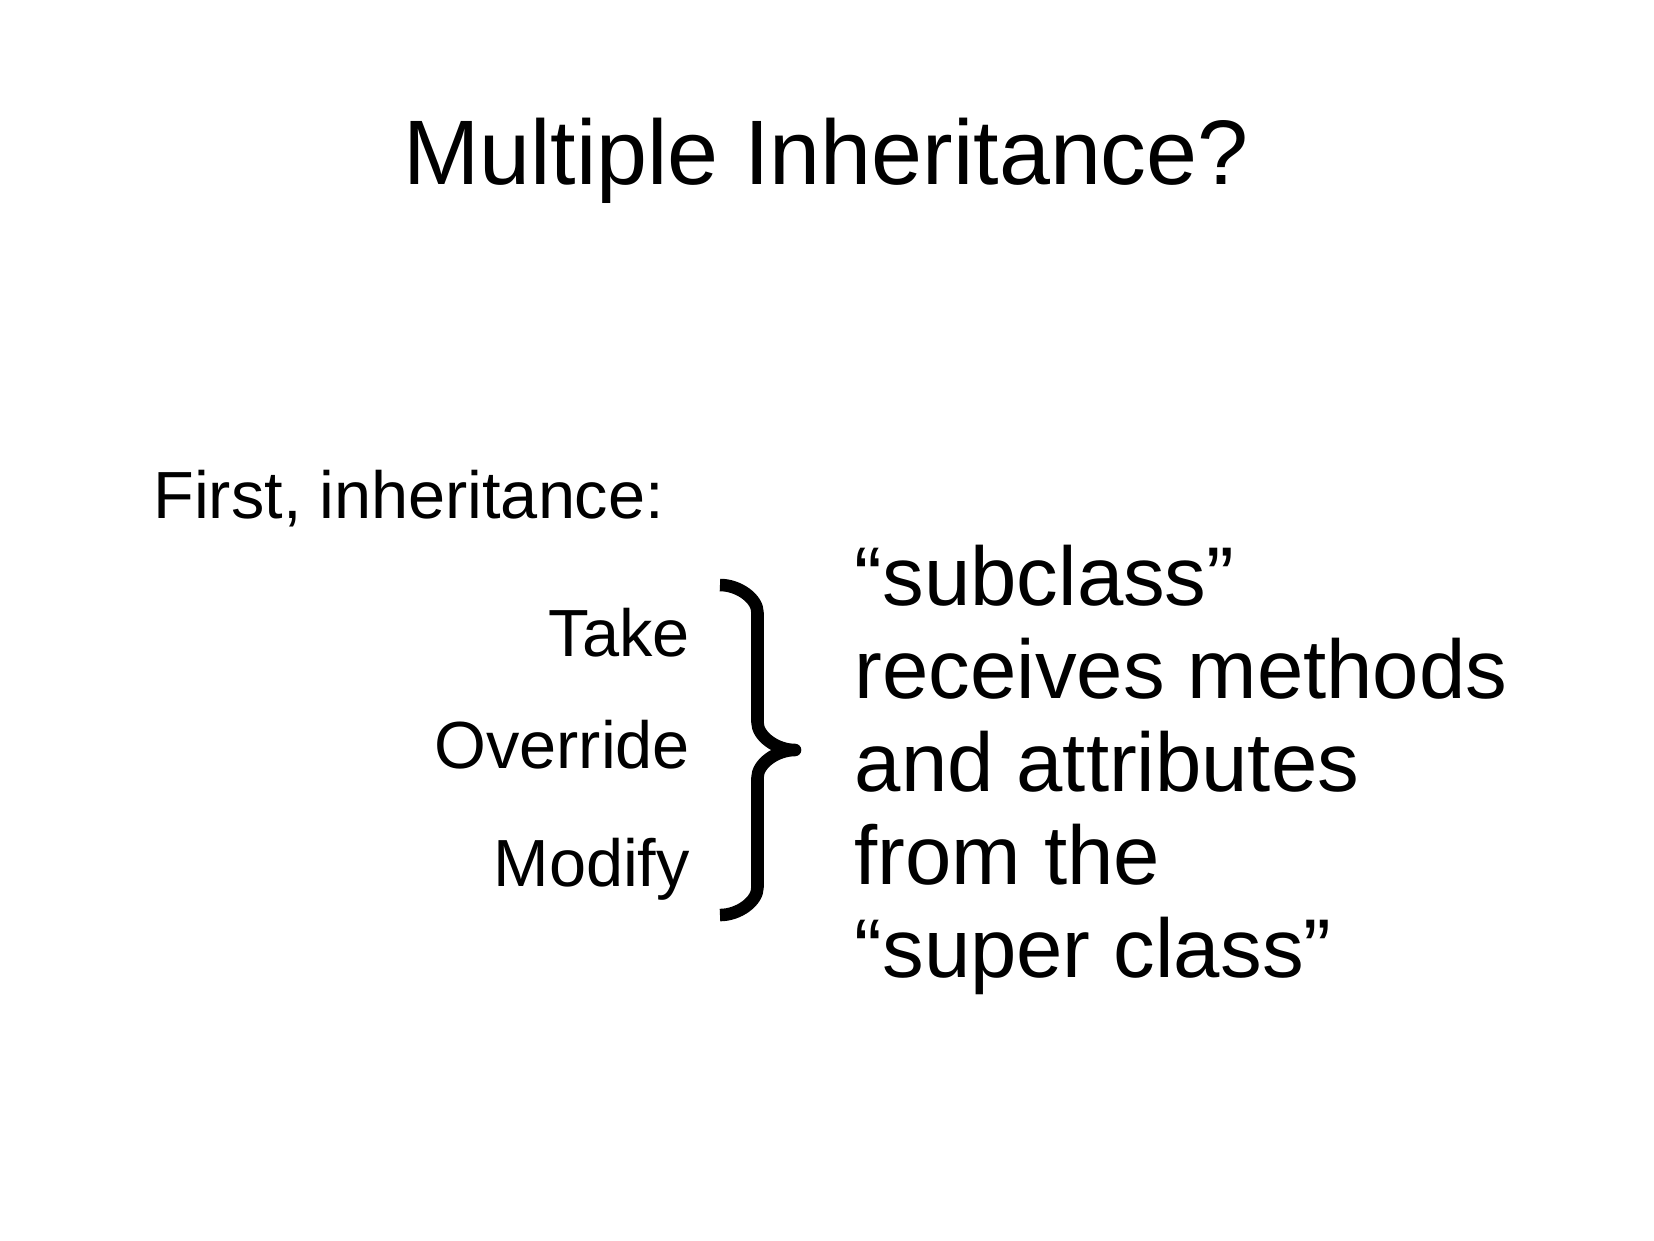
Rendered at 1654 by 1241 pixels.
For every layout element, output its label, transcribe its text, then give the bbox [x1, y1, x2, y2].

text_box “subclass” receives methods and attributes from the “super class” [840, 522, 1561, 1004]
title Multiple Inheritance? [82, 49, 1571, 257]
list Override [345, 708, 691, 826]
list Modify [345, 826, 691, 951]
list Take [345, 596, 691, 708]
list First, inheritance: [82, 405, 1571, 586]
